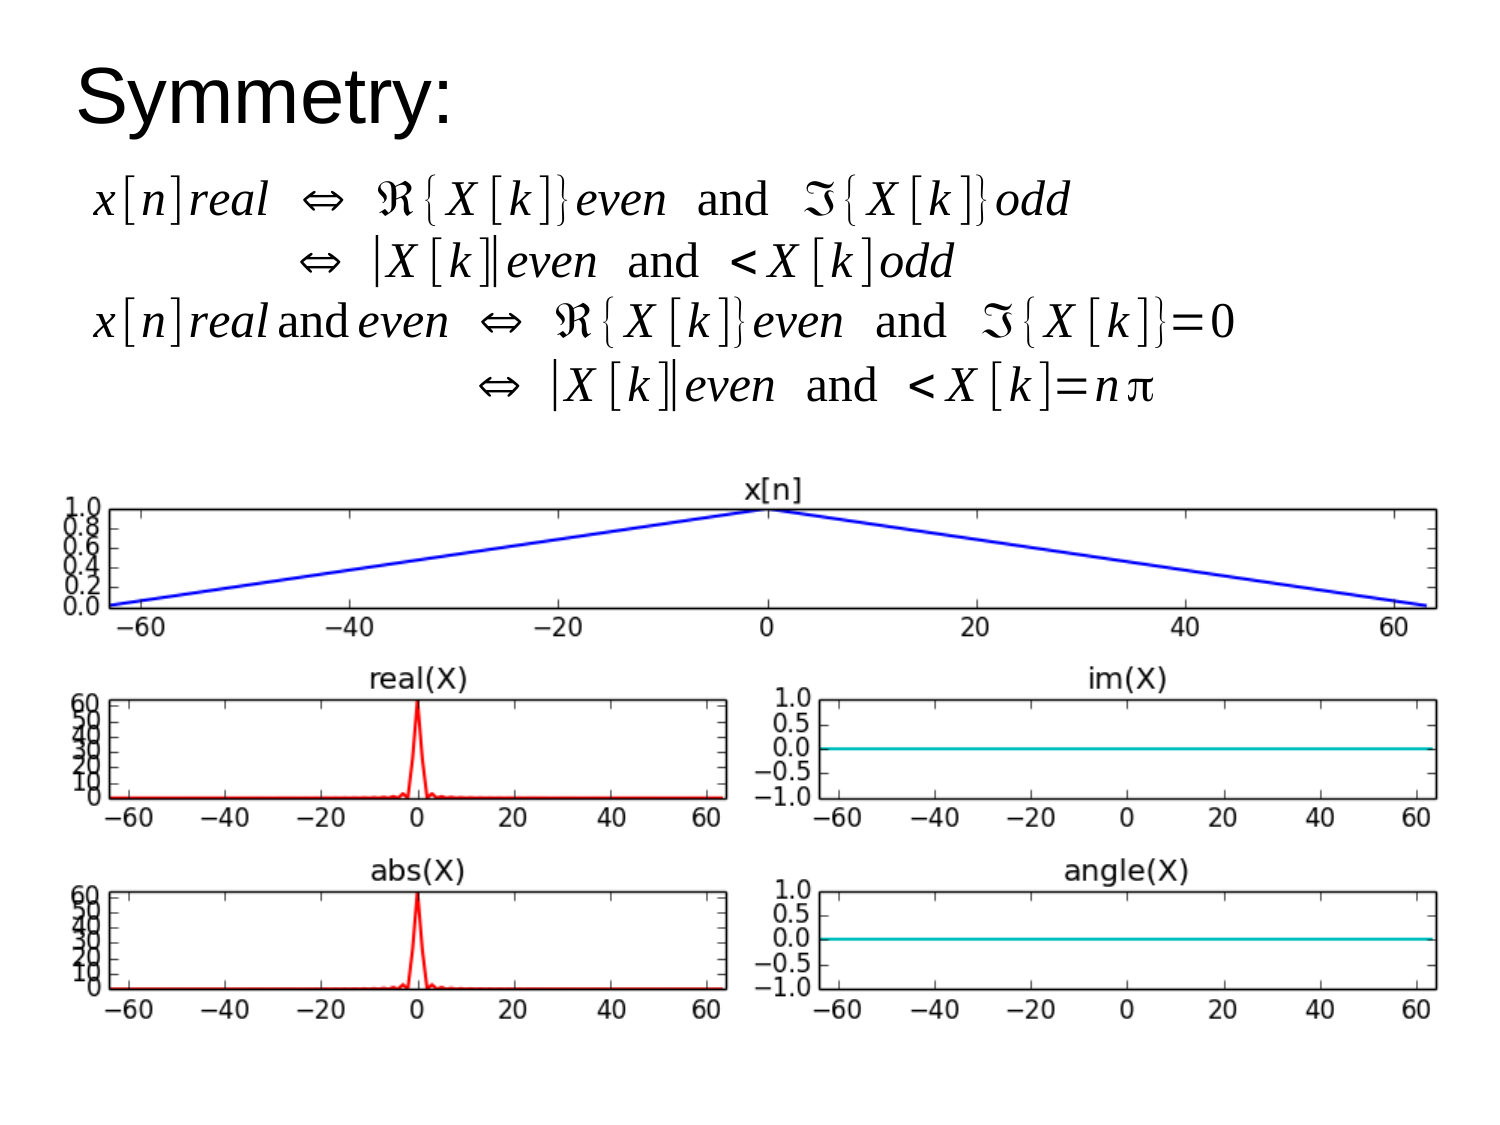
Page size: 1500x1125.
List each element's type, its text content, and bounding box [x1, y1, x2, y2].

chart [83, 168, 1242, 449]
title Symmetry: [75, 27, 1425, 165]
picture [37, 449, 1463, 1050]
